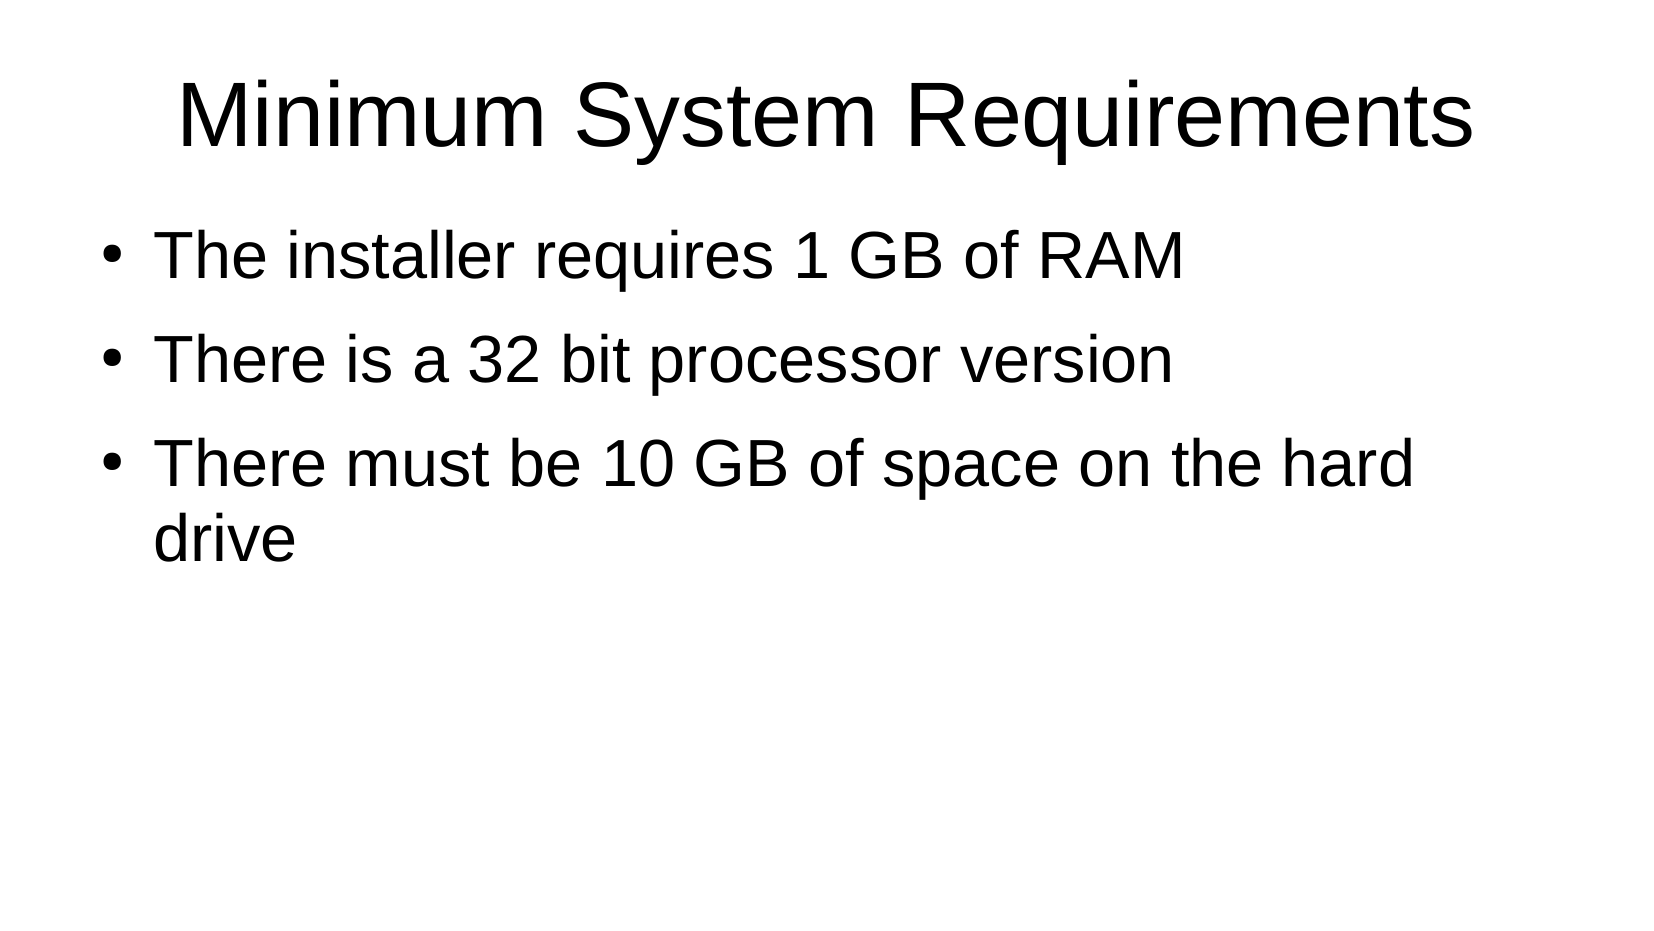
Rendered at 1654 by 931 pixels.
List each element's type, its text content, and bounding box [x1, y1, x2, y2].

title Minimum System Requirements [82, 37, 1571, 193]
list The installer requires 1 GB of RAM There is a 32 bit processor version There must be 10 GB of space on the hard drive [82, 217, 1571, 758]
